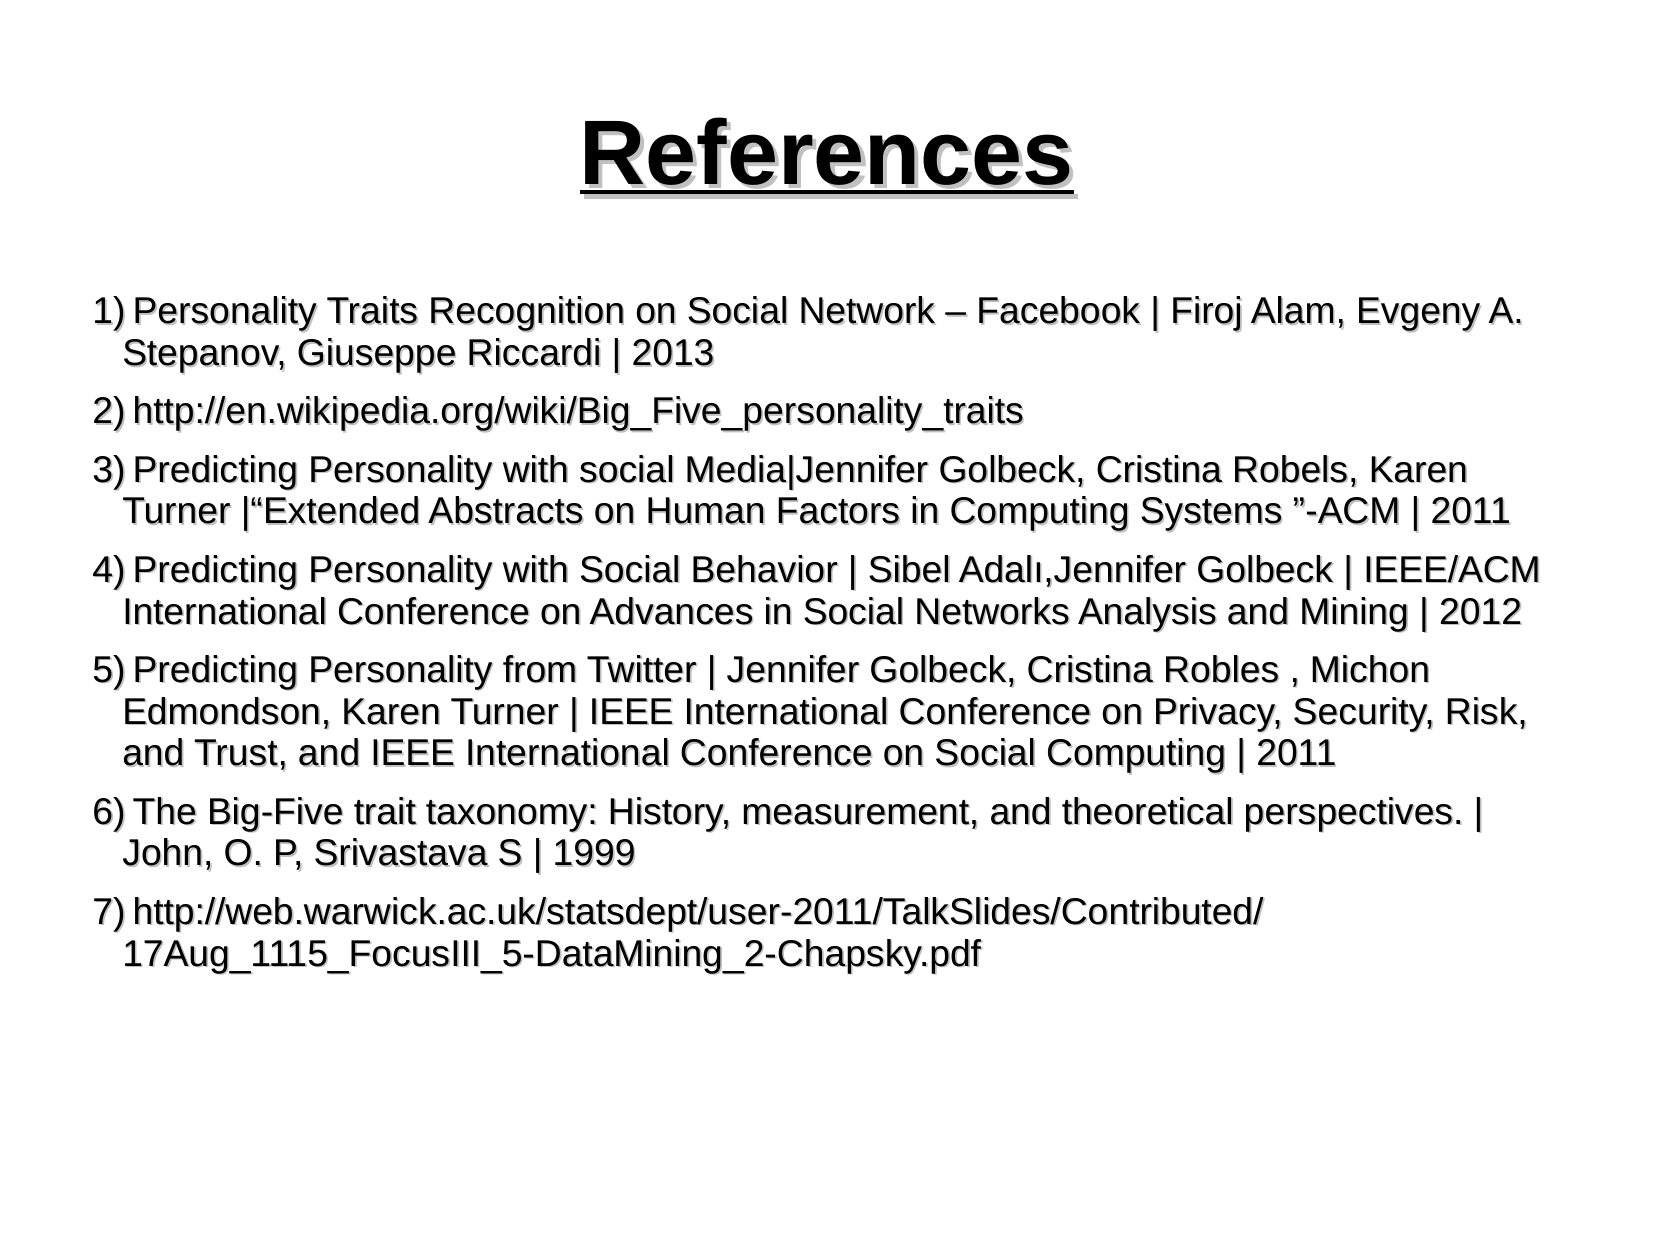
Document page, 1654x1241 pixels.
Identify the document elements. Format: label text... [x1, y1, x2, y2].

title References [82, 49, 1571, 257]
list Personality Traits Recognition on Social Network – Facebook | Firoj Alam, Evgeny A. Stepanov, Giuseppe Riccardi | 2013 http://en.wikipedia.org/wiki/Big_Five_personality_traits Predicting Personality with social Media|Jennifer Golbeck, Cristina Robels, Karen Turner |“Extended Abstracts on Human Factors in Computing Systems ”-ACM | 2011 Predicting Personality with Social Behavior | Sibel Adalı,Jennifer Golbeck | IEEE/ACM International Conference on Advances in Social Networks Analysis and Mining | 2012 Predicting Personality from Twitter | Jennifer Golbeck, Cristina Robles , Michon Edmondson, Karen Turner | IEEE International Conference on Privacy, Security, Risk, and Trust, and IEEE International Conference on Social Computing | 2011 The Big-Five trait taxonomy: History, measurement, and theoretical perspectives. | John, O. P, Srivastava S | 1999 http://web.warwick.ac.uk/statsdept/user-2011/TalkSlides/Contributed/17Aug_1115_FocusIII_5-DataMining_2-Chapsky.pdf [82, 290, 1571, 1010]
